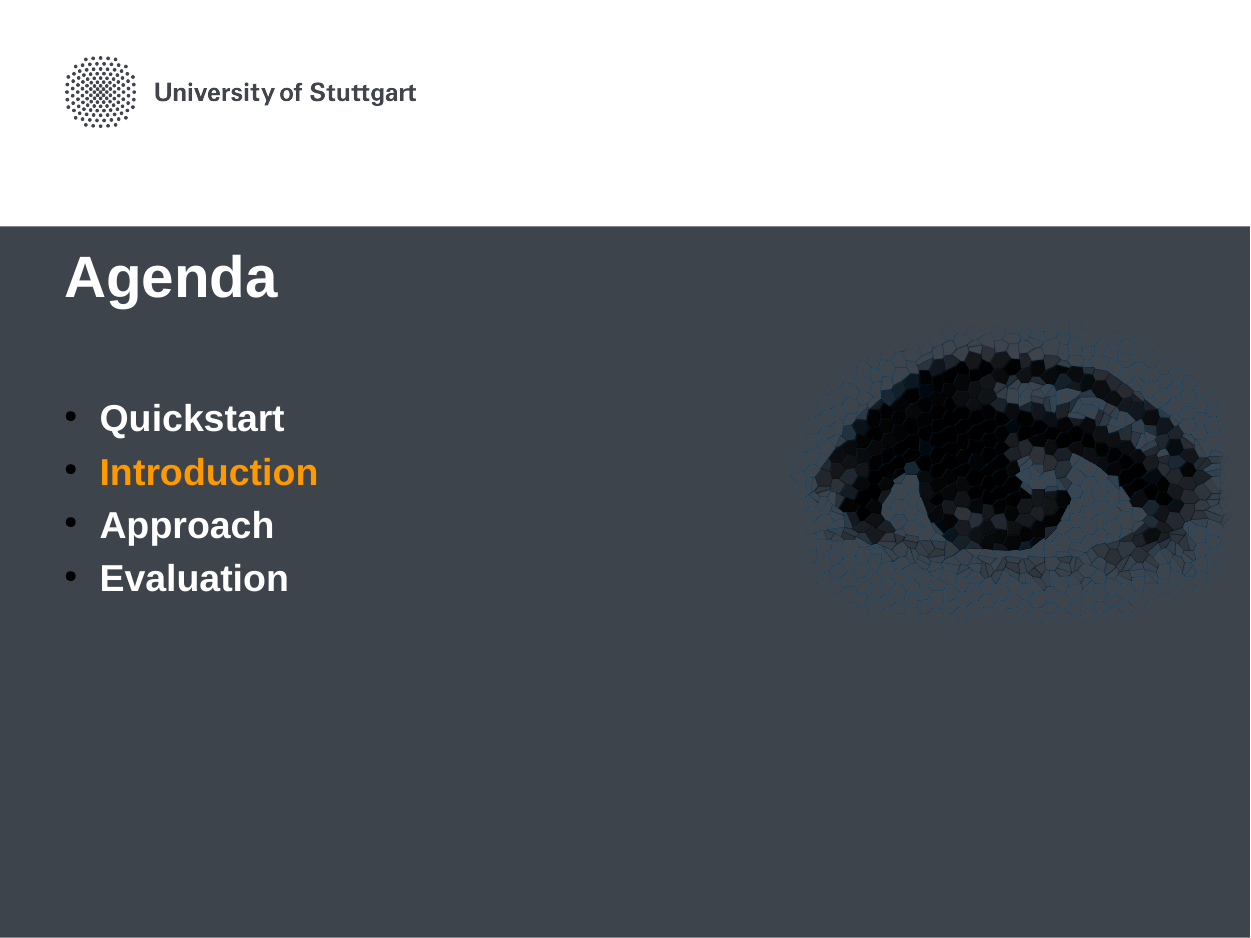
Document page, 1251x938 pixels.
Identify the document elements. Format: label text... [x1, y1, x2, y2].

list Agenda Quickstart Introduction Approach Evaluation [64, 247, 1171, 744]
picture [790, 314, 1242, 649]
picture [65, 56, 416, 128]
